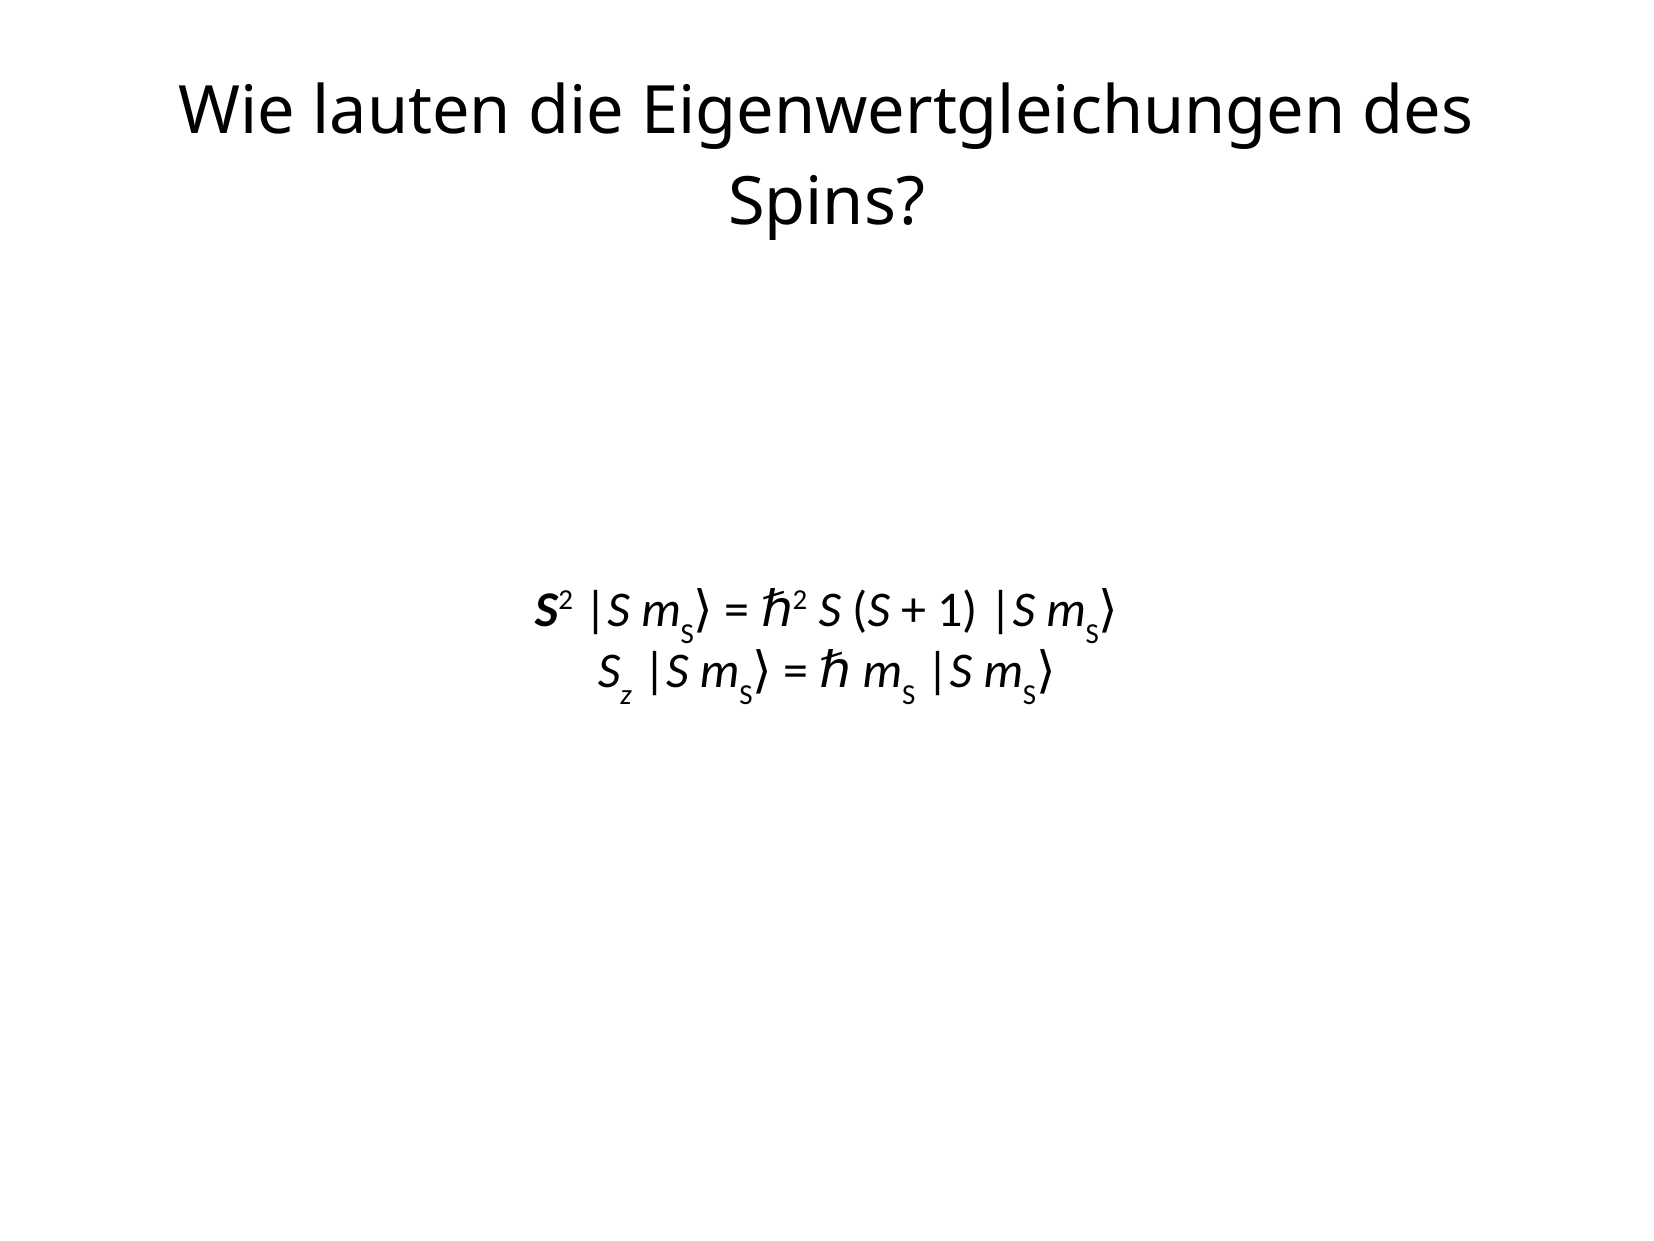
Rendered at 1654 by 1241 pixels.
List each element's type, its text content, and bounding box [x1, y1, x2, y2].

title Wie lauten die Eigenwertgleichungen des Spins? [82, 49, 1571, 257]
subtitle S2 |S mS⟩ = ℏ2 S (S + 1) |S mS⟩ Sz |S mS⟩ = ℏ mS |S mS⟩ [82, 290, 1571, 1010]
